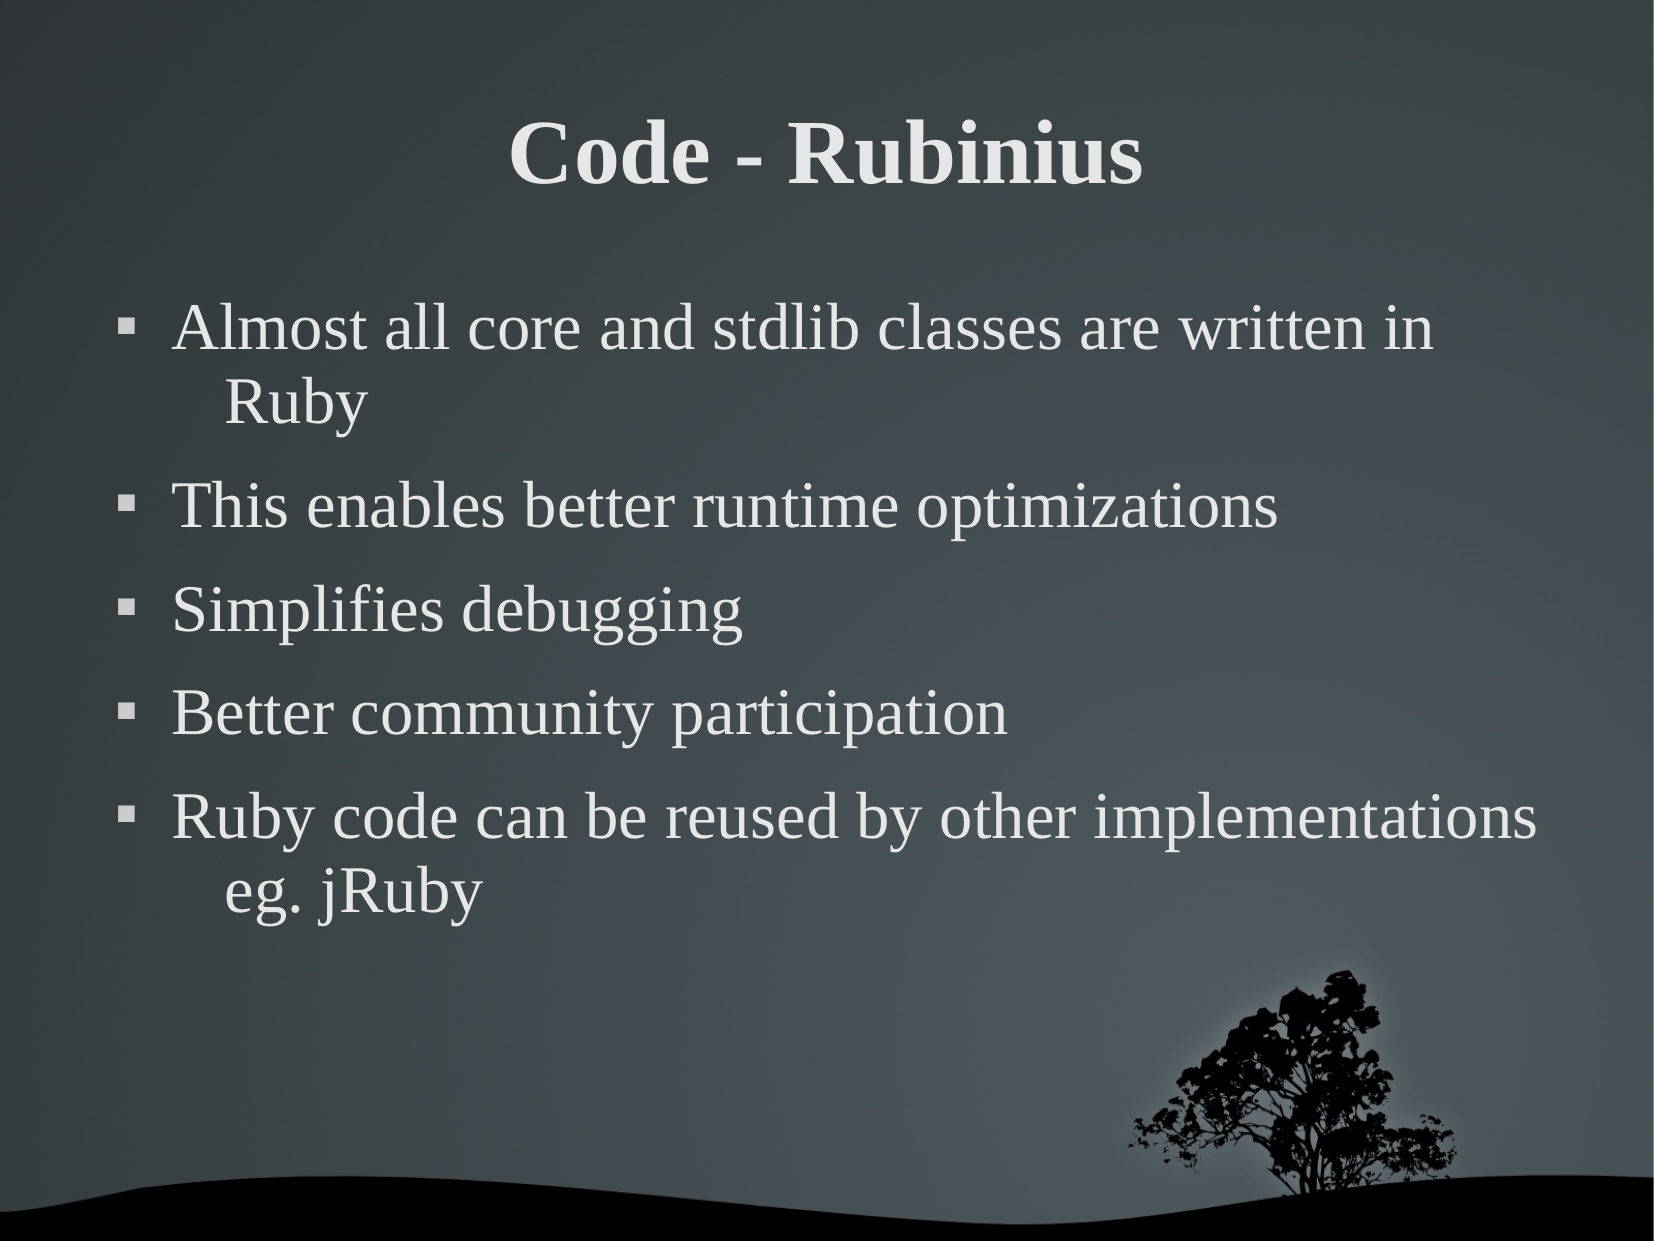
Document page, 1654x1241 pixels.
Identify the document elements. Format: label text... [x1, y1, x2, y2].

list Almost all core and stdlib classes are written in Ruby This enables better runtime optimizations Simplifies debugging Better community participation Ruby code can be reused by other implementations eg. jRuby [82, 290, 1571, 1094]
title Code - Rubinius [82, 56, 1571, 250]
picture [0, 0, 1654, 1241]
